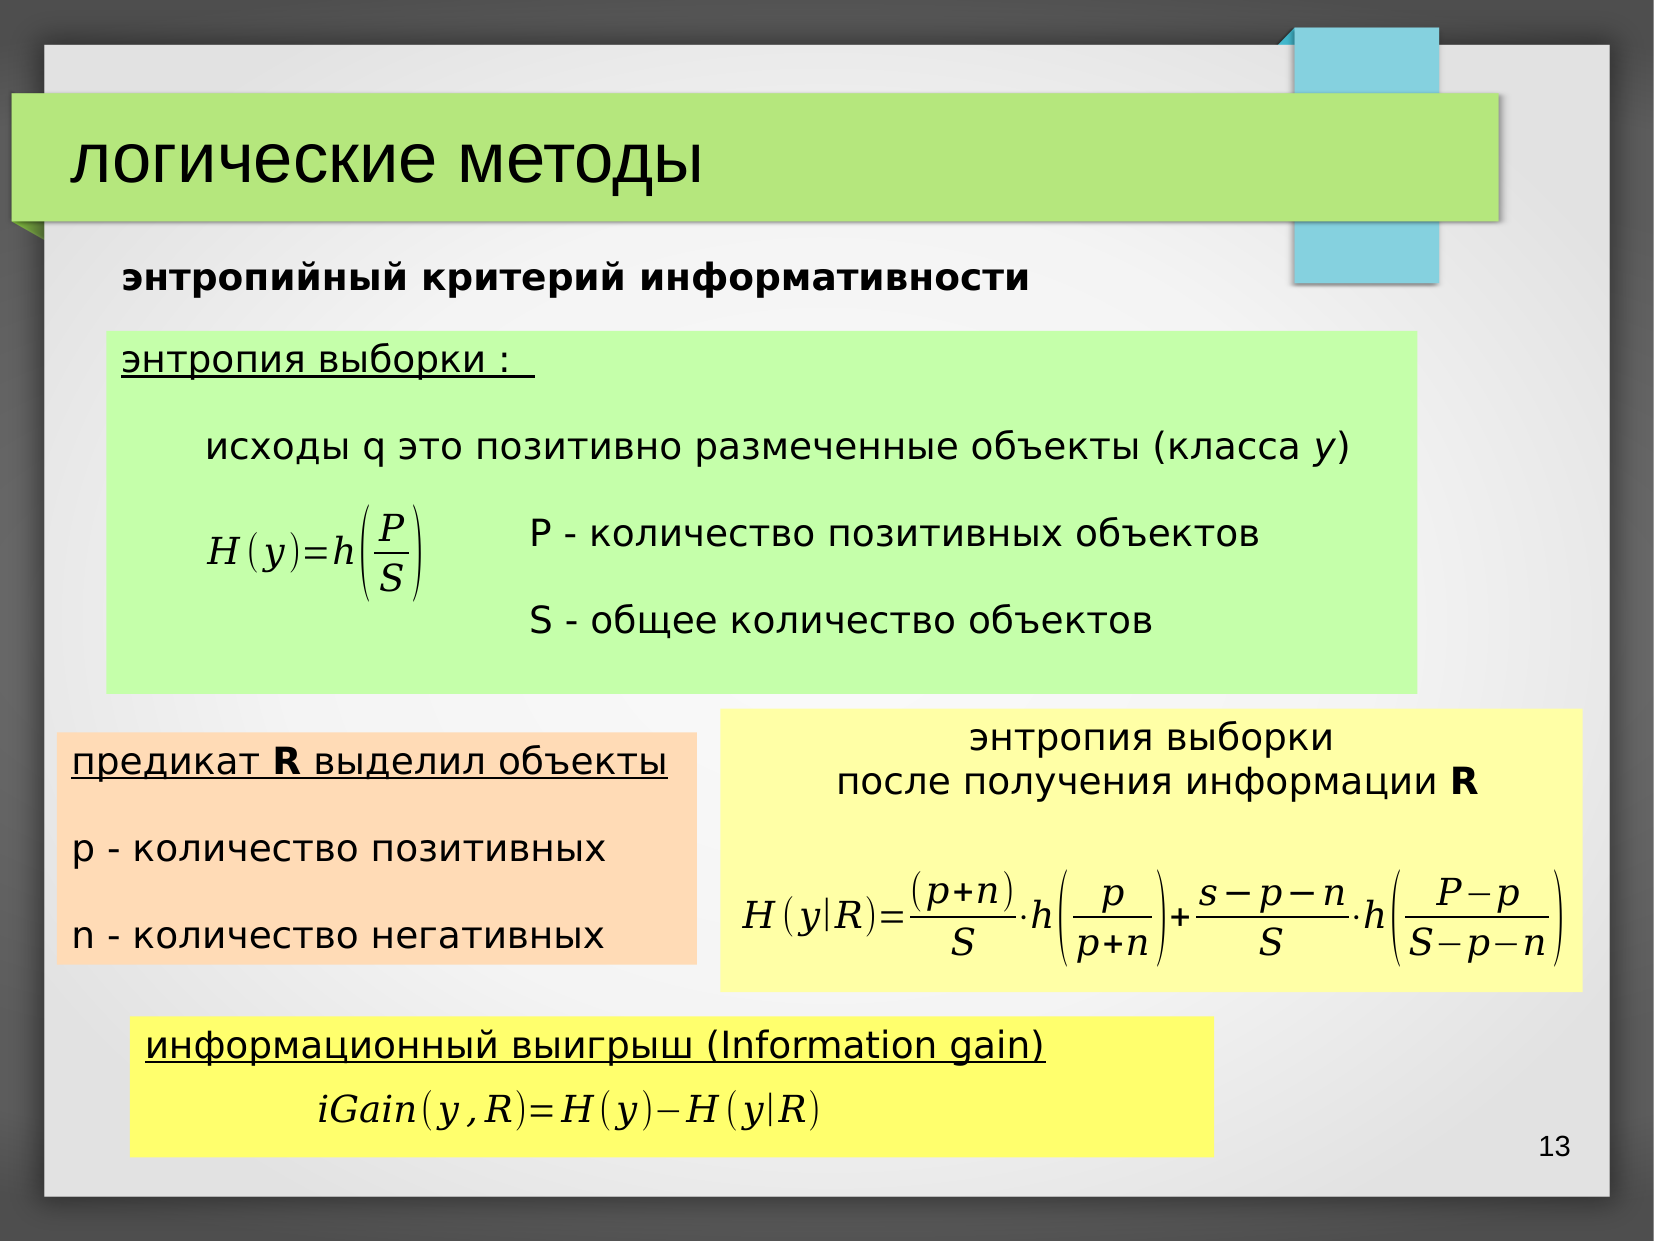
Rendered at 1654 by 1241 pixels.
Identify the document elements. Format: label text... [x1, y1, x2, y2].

text_box предикат R выделил объекты p - количество позитивных n - количество негативных [56, 732, 697, 965]
text_box информационный выигрыш (Information gain) [129, 1016, 1215, 1158]
chart [199, 502, 431, 605]
chart [735, 866, 1571, 969]
chart [311, 1088, 827, 1134]
title логические методы [70, 118, 1205, 199]
picture [0, 0, 1654, 1241]
text_box энтропия выборки после получения информации R [720, 708, 1583, 993]
text_box энтропийный критерий информативности [106, 248, 1075, 309]
text_box энтропия выборки : исходы q это позитивно размеченные объекты (класса y) P - количество позитивных объектов S - общее количество объектов [106, 330, 1418, 694]
